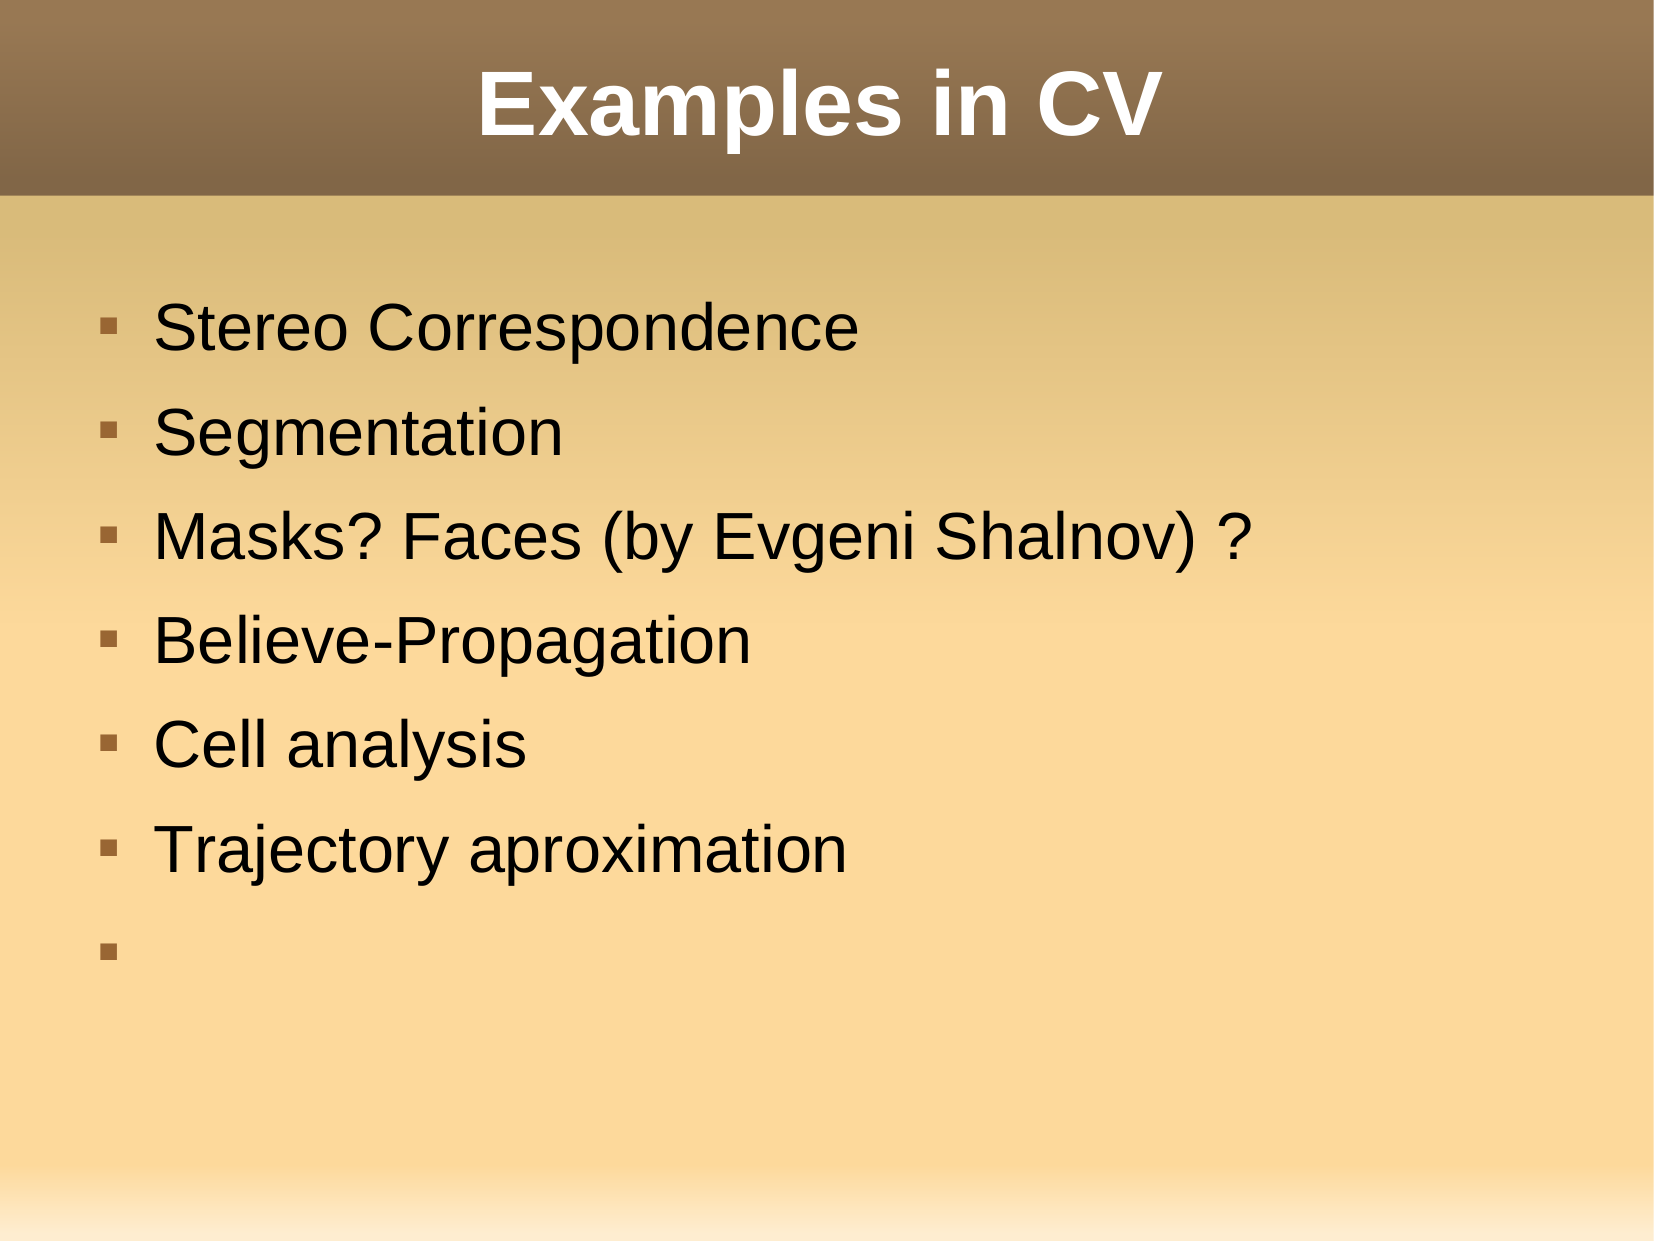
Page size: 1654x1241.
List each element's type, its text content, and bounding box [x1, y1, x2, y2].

title Examples in CV [76, 0, 1565, 208]
list Stereo Correspondence Segmentation Masks? Faces (by Evgeni Shalnov) ? Believe-Propagation Cell analysis Trajectory aproximation [82, 290, 1571, 1109]
picture [0, 0, 1654, 1241]
